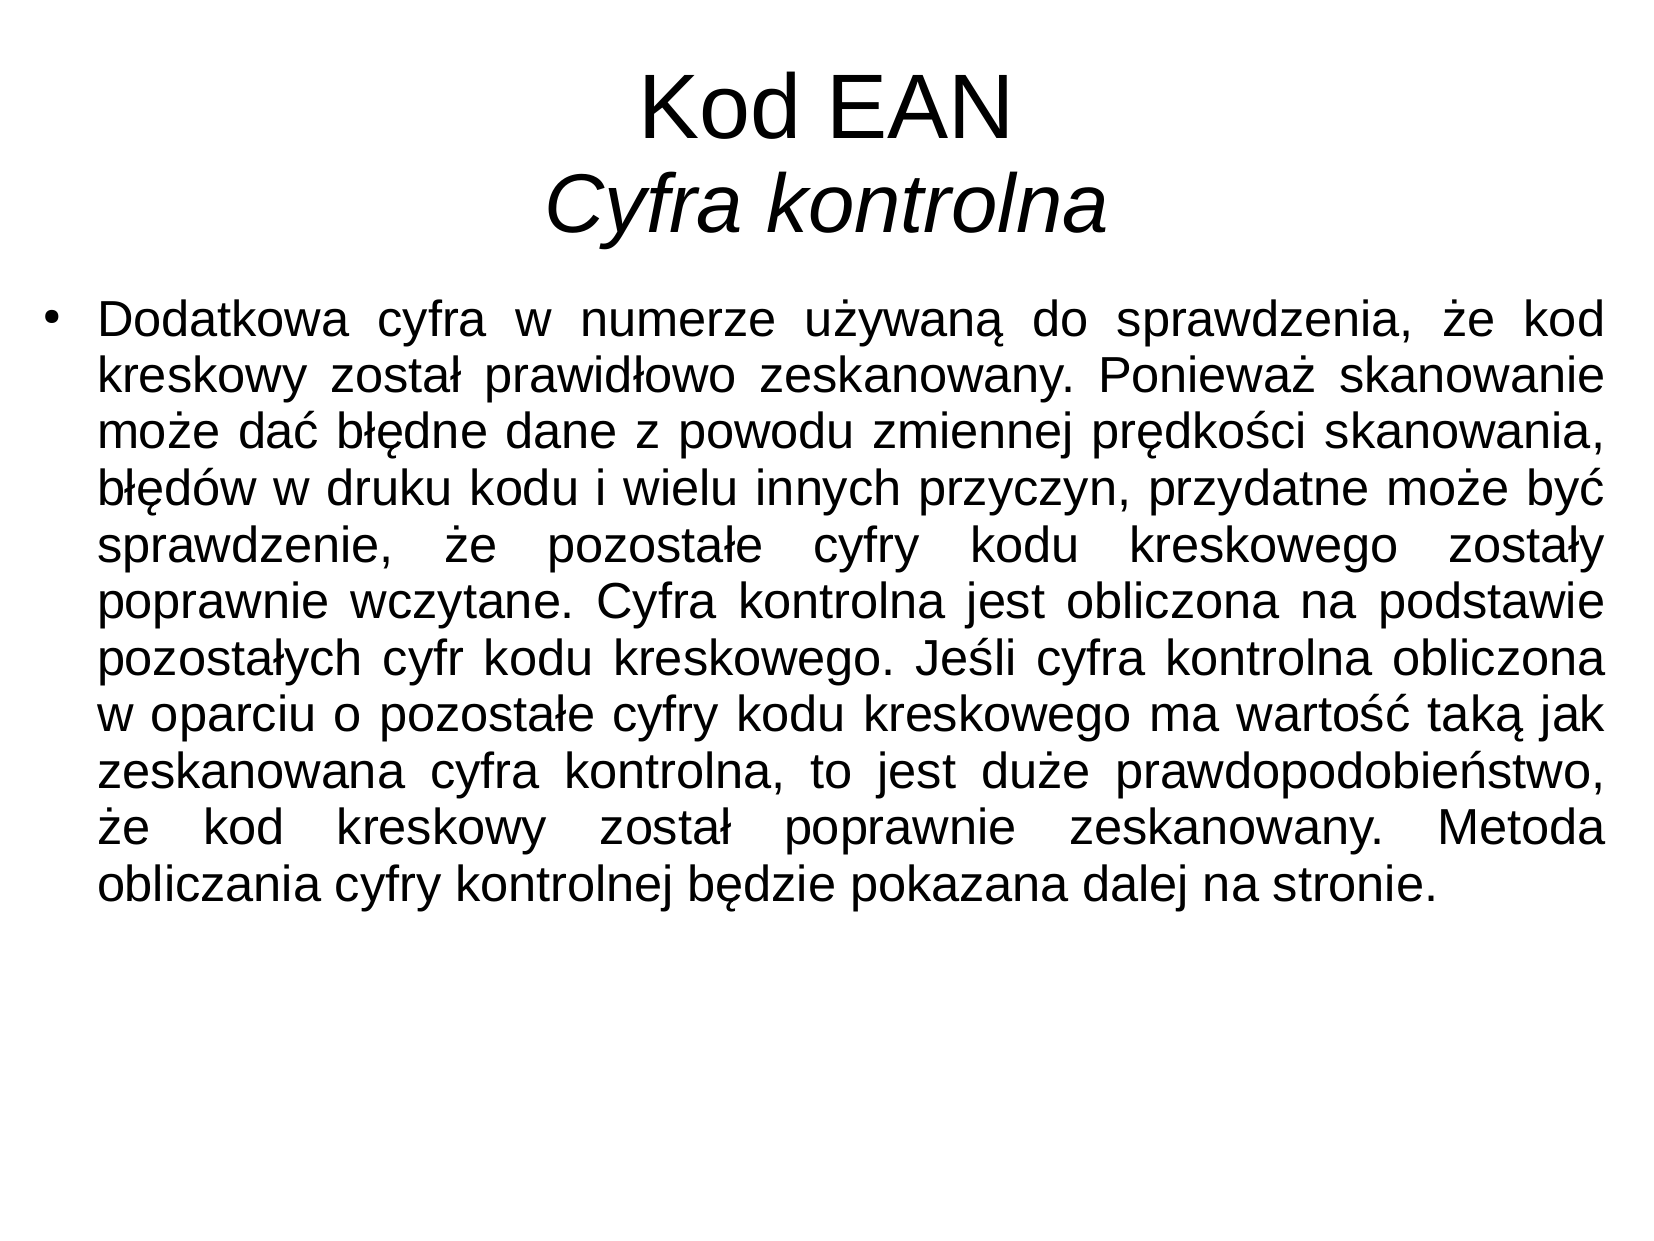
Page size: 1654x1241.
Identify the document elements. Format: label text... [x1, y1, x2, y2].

list Dodatkowa cyfra w numerze używaną do sprawdzenia, że kod kreskowy został prawidłowo zeskanowany. Ponieważ skanowanie może dać błędne dane z powodu zmiennej prędkości skanowania, błędów w druku kodu i wielu innych przyczyn, przydatne może być sprawdzenie, że pozostałe cyfry kodu kreskowego zostały poprawnie wczytane. Cyfra kontrolna jest obliczona na podstawie pozostałych cyfr kodu kreskowego. Jeśli cyfra kontrolna obliczona w oparciu o pozostałe cyfry kodu kreskowego ma wartość taką jak zeskanowana cyfra kontrolna, to jest duże prawdopodobieństwo, że kod kreskowy został poprawnie zeskanowany. Metoda obliczania cyfry kontrolnej będzie pokazana dalej na stronie. [35, 290, 1607, 1010]
title Kod EAN Cyfra kontrolna [82, 49, 1571, 257]
